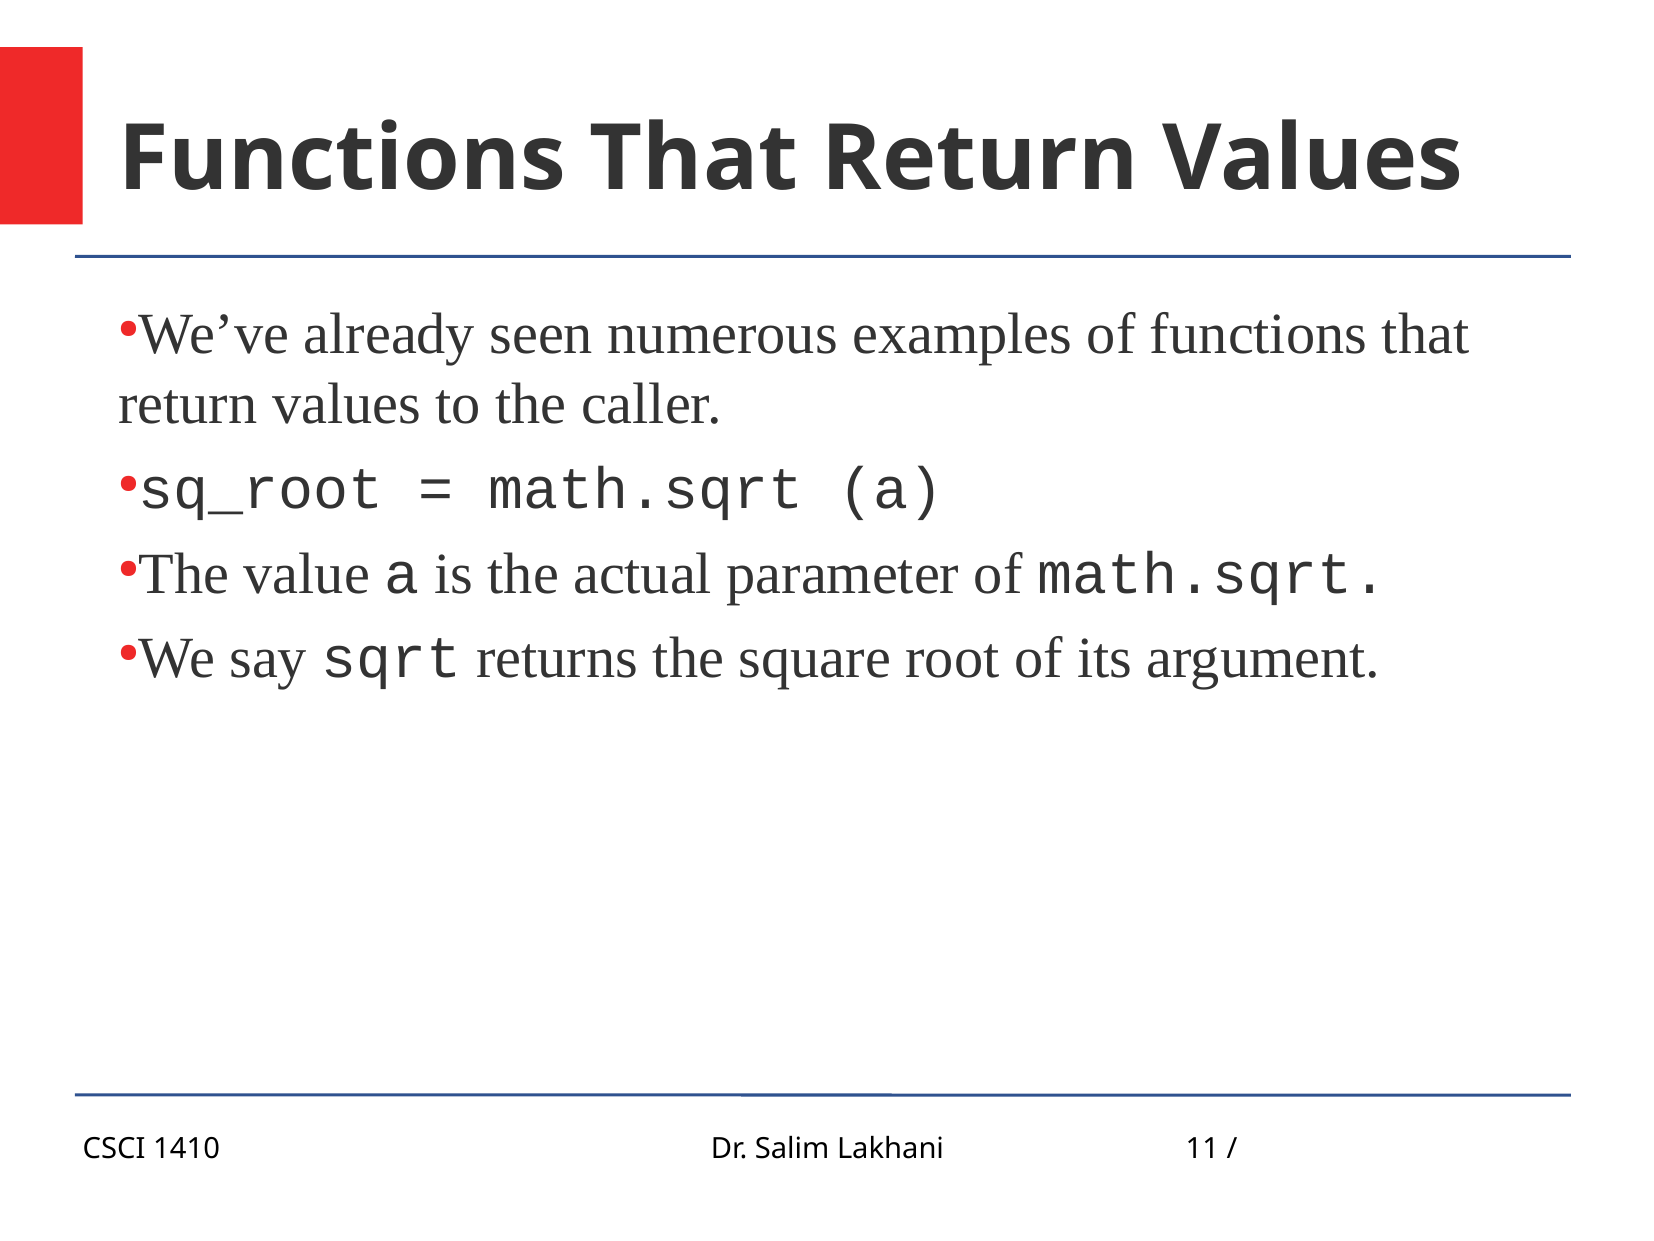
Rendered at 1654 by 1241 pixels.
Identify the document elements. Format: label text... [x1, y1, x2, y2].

title Functions That Return Values [118, 49, 1571, 257]
text_box CSCI 1410 [82, 1129, 468, 1216]
list We’ve already seen numerous examples of functions that return values to the caller. sq_root = math.sqrt (a) The value a is the actual parameter of math.sqrt. We say sqrt returns the square root of its argument. [118, 295, 1536, 1080]
text_box Dr. Salim Lakhani [565, 1129, 1090, 1216]
text_box / [1185, 1129, 1571, 1216]
